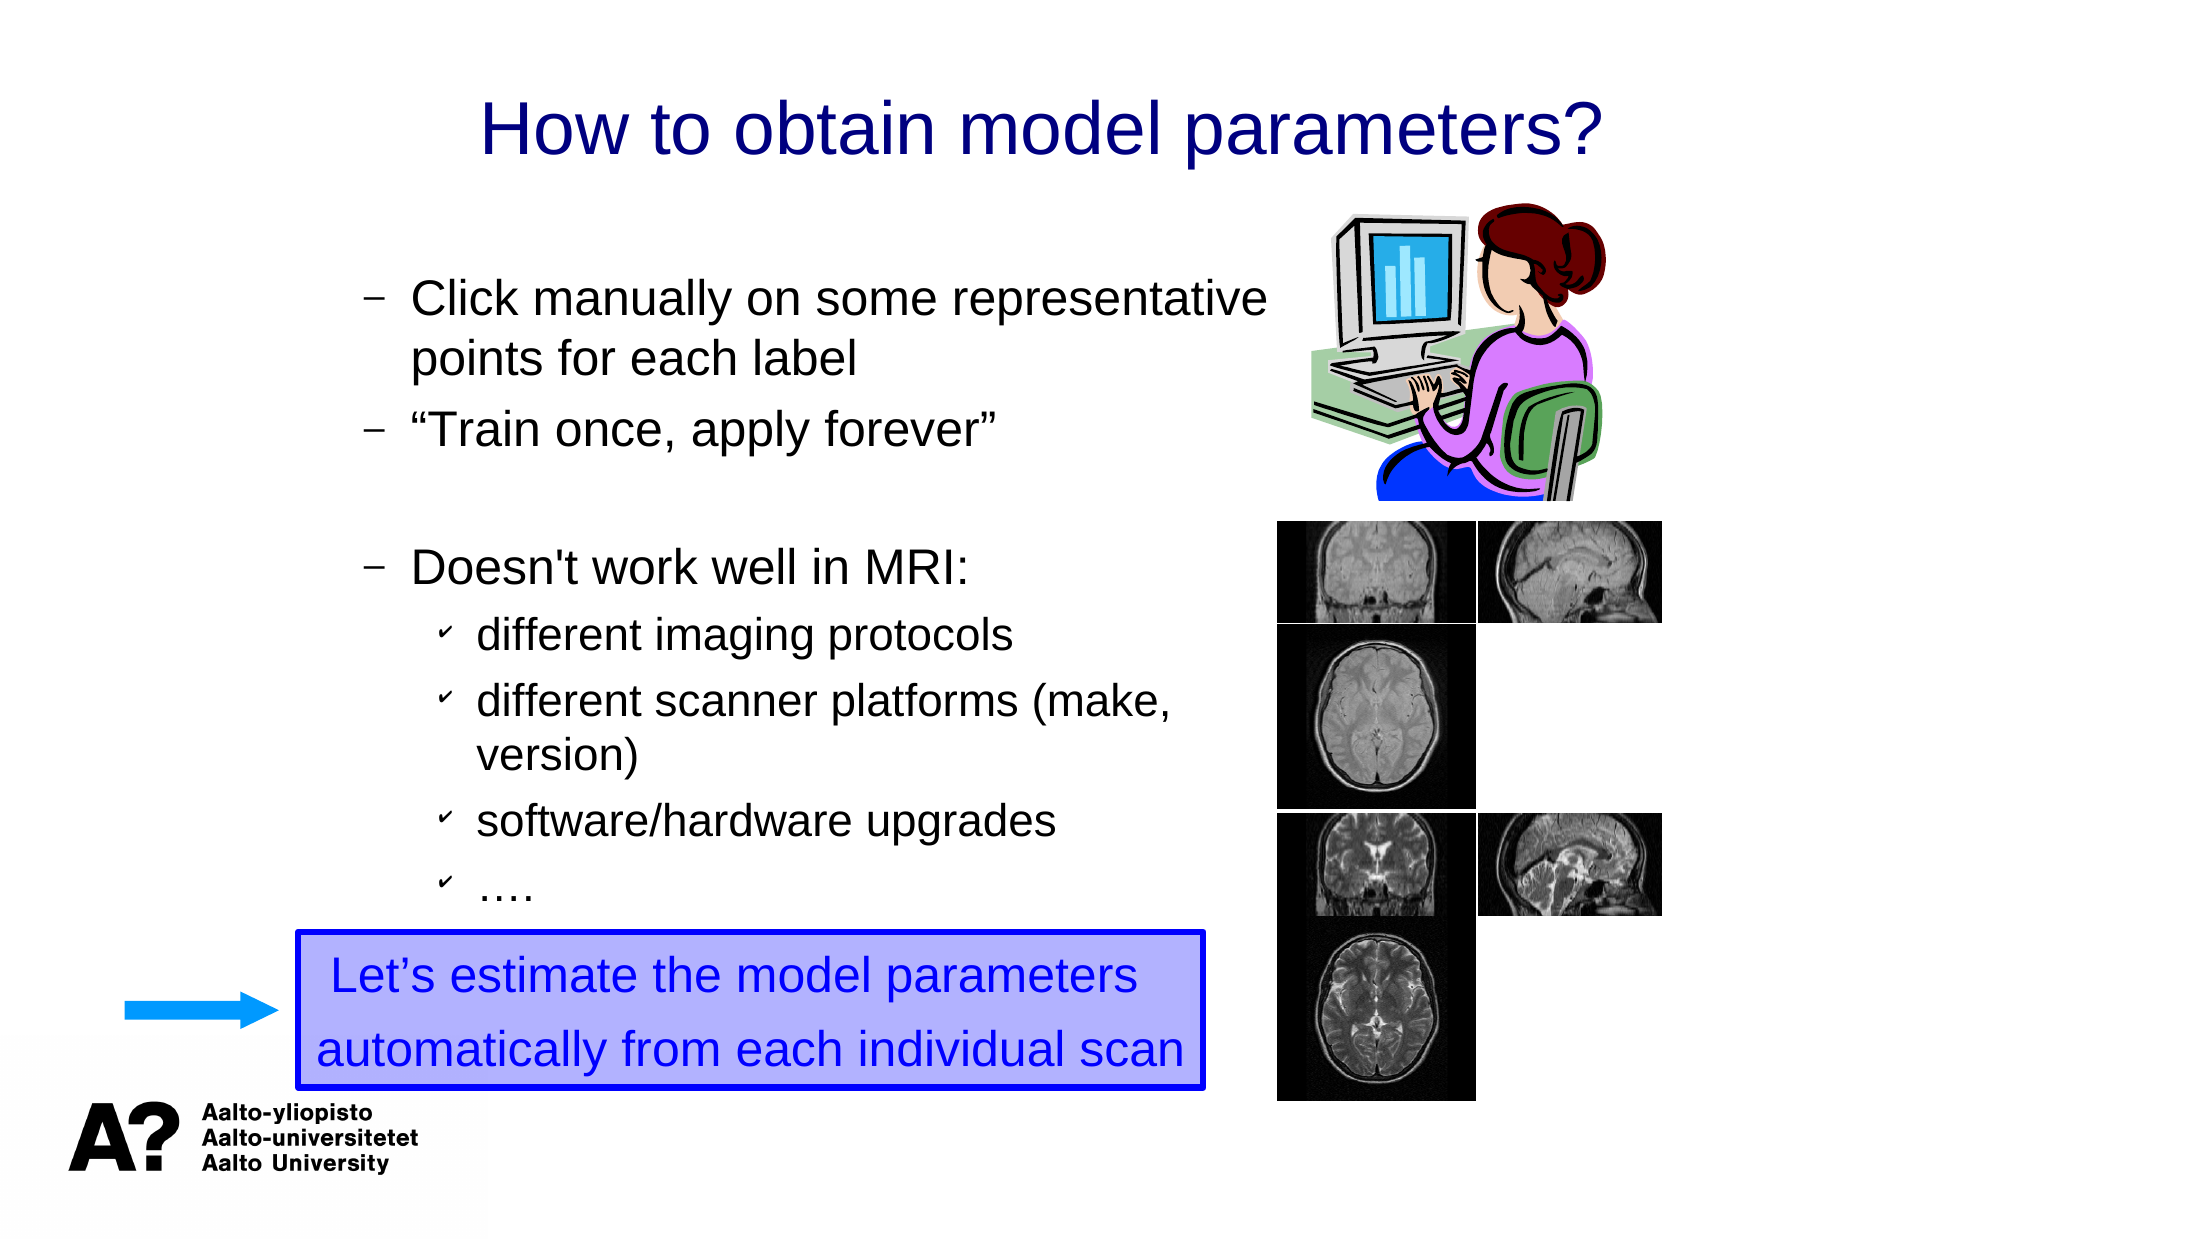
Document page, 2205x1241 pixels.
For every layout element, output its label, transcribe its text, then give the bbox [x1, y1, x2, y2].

text_box Let’s estimate the model parameters automatically from each individual scan [298, 931, 1204, 1088]
list Click manually on some representative points for each label “Train once, apply forever” Doesn't work well in MRI: different imaging protocols different scanner platforms (make, version) software/hardware upgrades …. [273, 257, 1287, 1021]
text_box [124, 991, 273, 1030]
picture [1277, 813, 1476, 1101]
picture [1287, 521, 1476, 809]
picture [1311, 202, 1607, 504]
picture [1478, 813, 1662, 916]
picture [1478, 521, 1662, 624]
title How to obtain model parameters? [386, 65, 1699, 179]
picture [0, 1035, 488, 1239]
